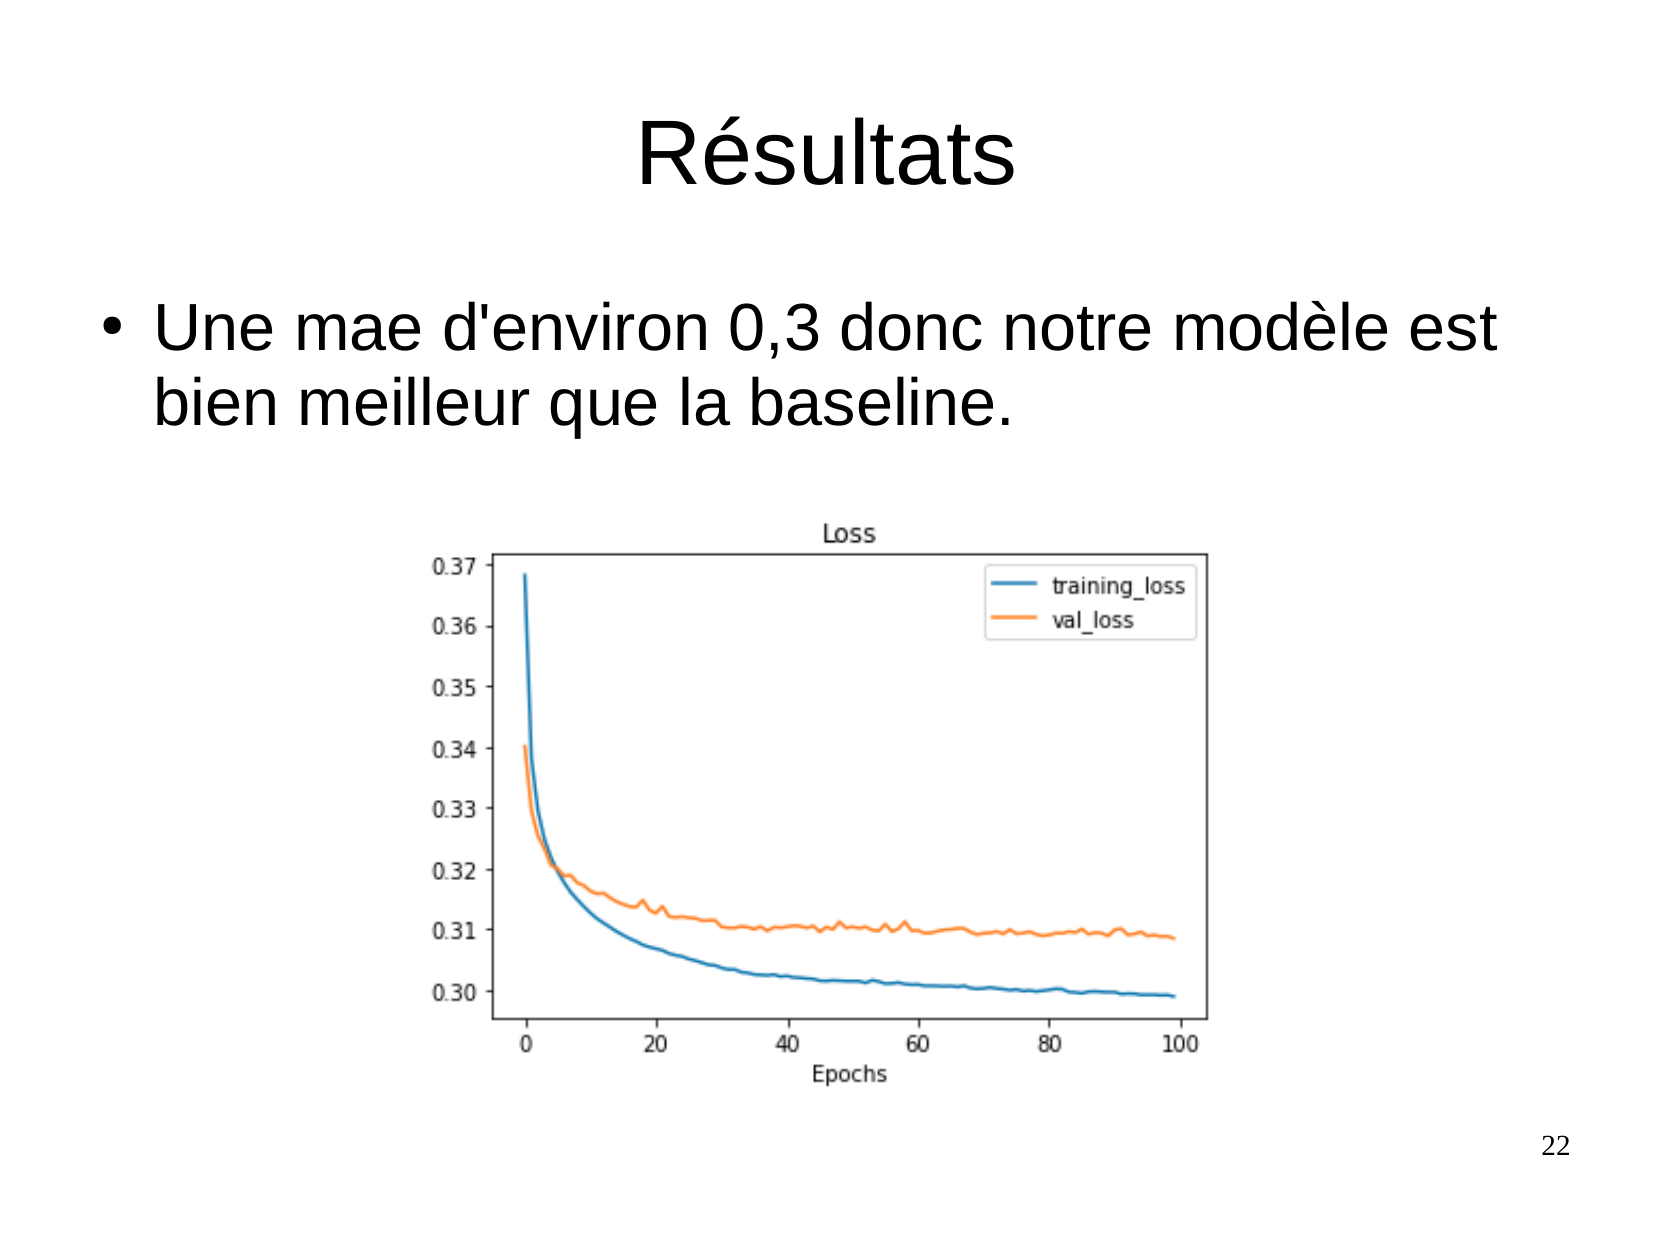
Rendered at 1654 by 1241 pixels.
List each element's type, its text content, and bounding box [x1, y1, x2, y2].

list Une mae d'environ 0,3 donc notre modèle est bien meilleur que la baseline. [82, 290, 1571, 681]
title Résultats [82, 49, 1571, 257]
picture [407, 507, 1247, 1108]
